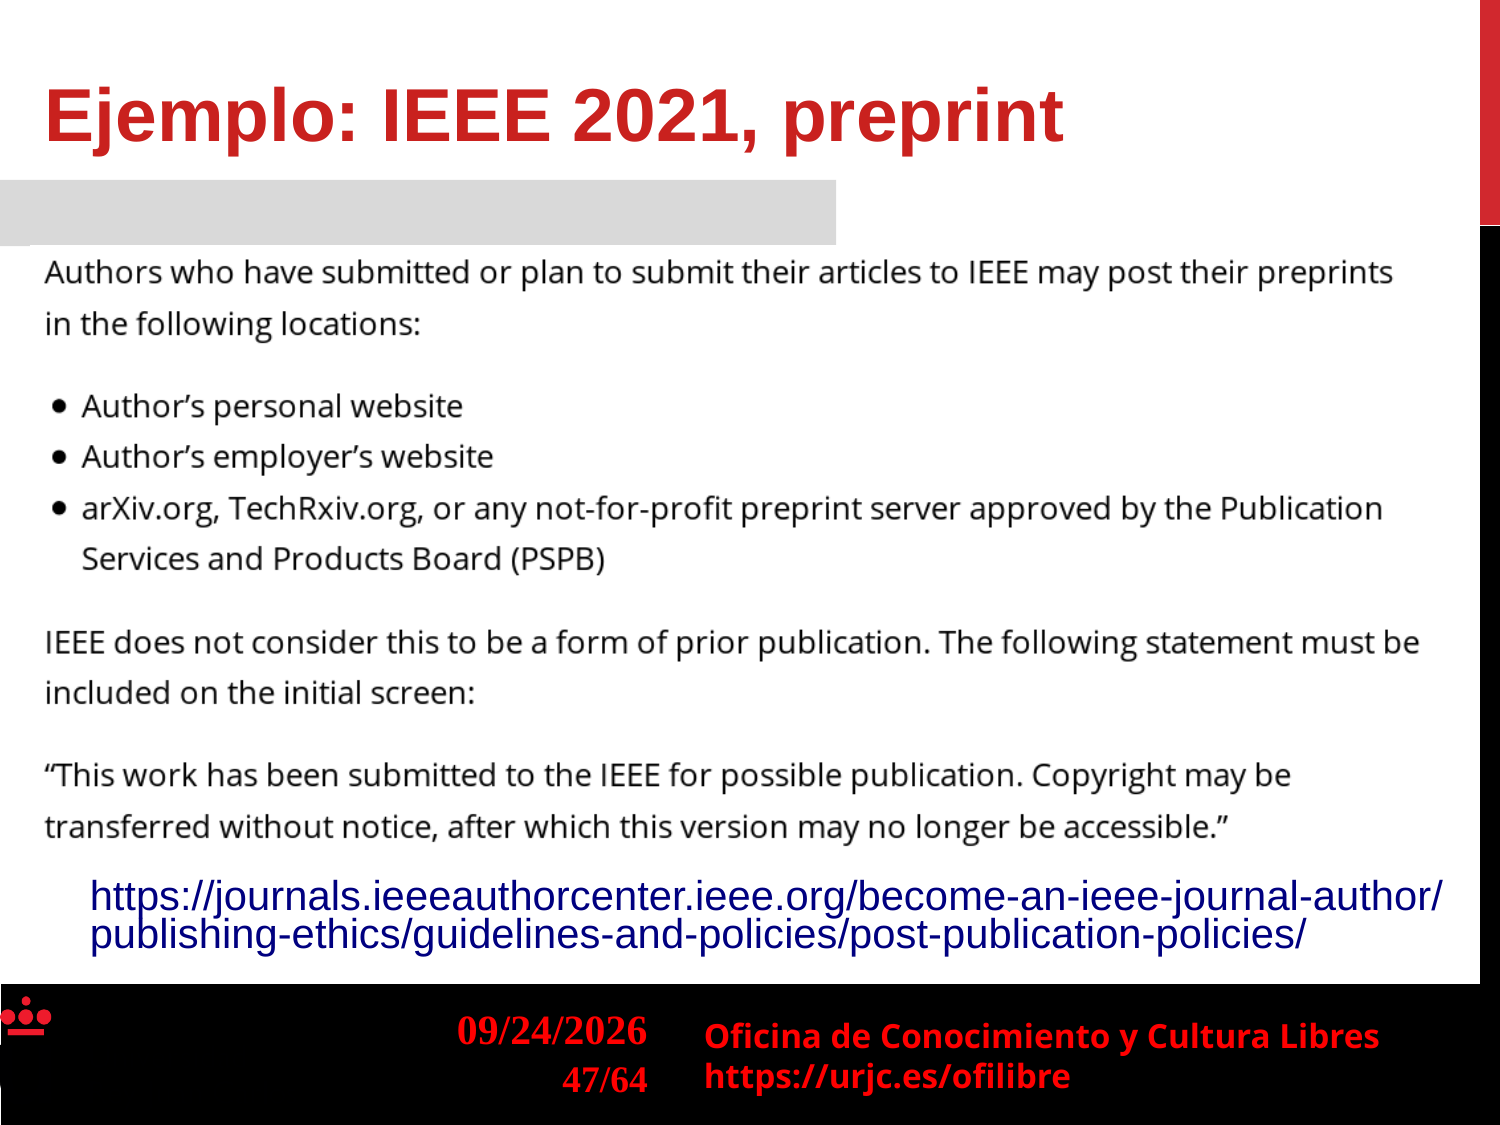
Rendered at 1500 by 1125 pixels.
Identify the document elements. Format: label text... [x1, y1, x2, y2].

title [75, 15, 1425, 172]
picture [30, 245, 1441, 866]
text_box Ejemplo: IEEE 2021, preprint [30, 66, 1306, 245]
text_box https://journals.ieeeauthorcenter.ieee.org/become-an-ieee-journal-author/publishing-ethics/guidelines-and-policies/post-publication-policies/ [75, 865, 1479, 965]
